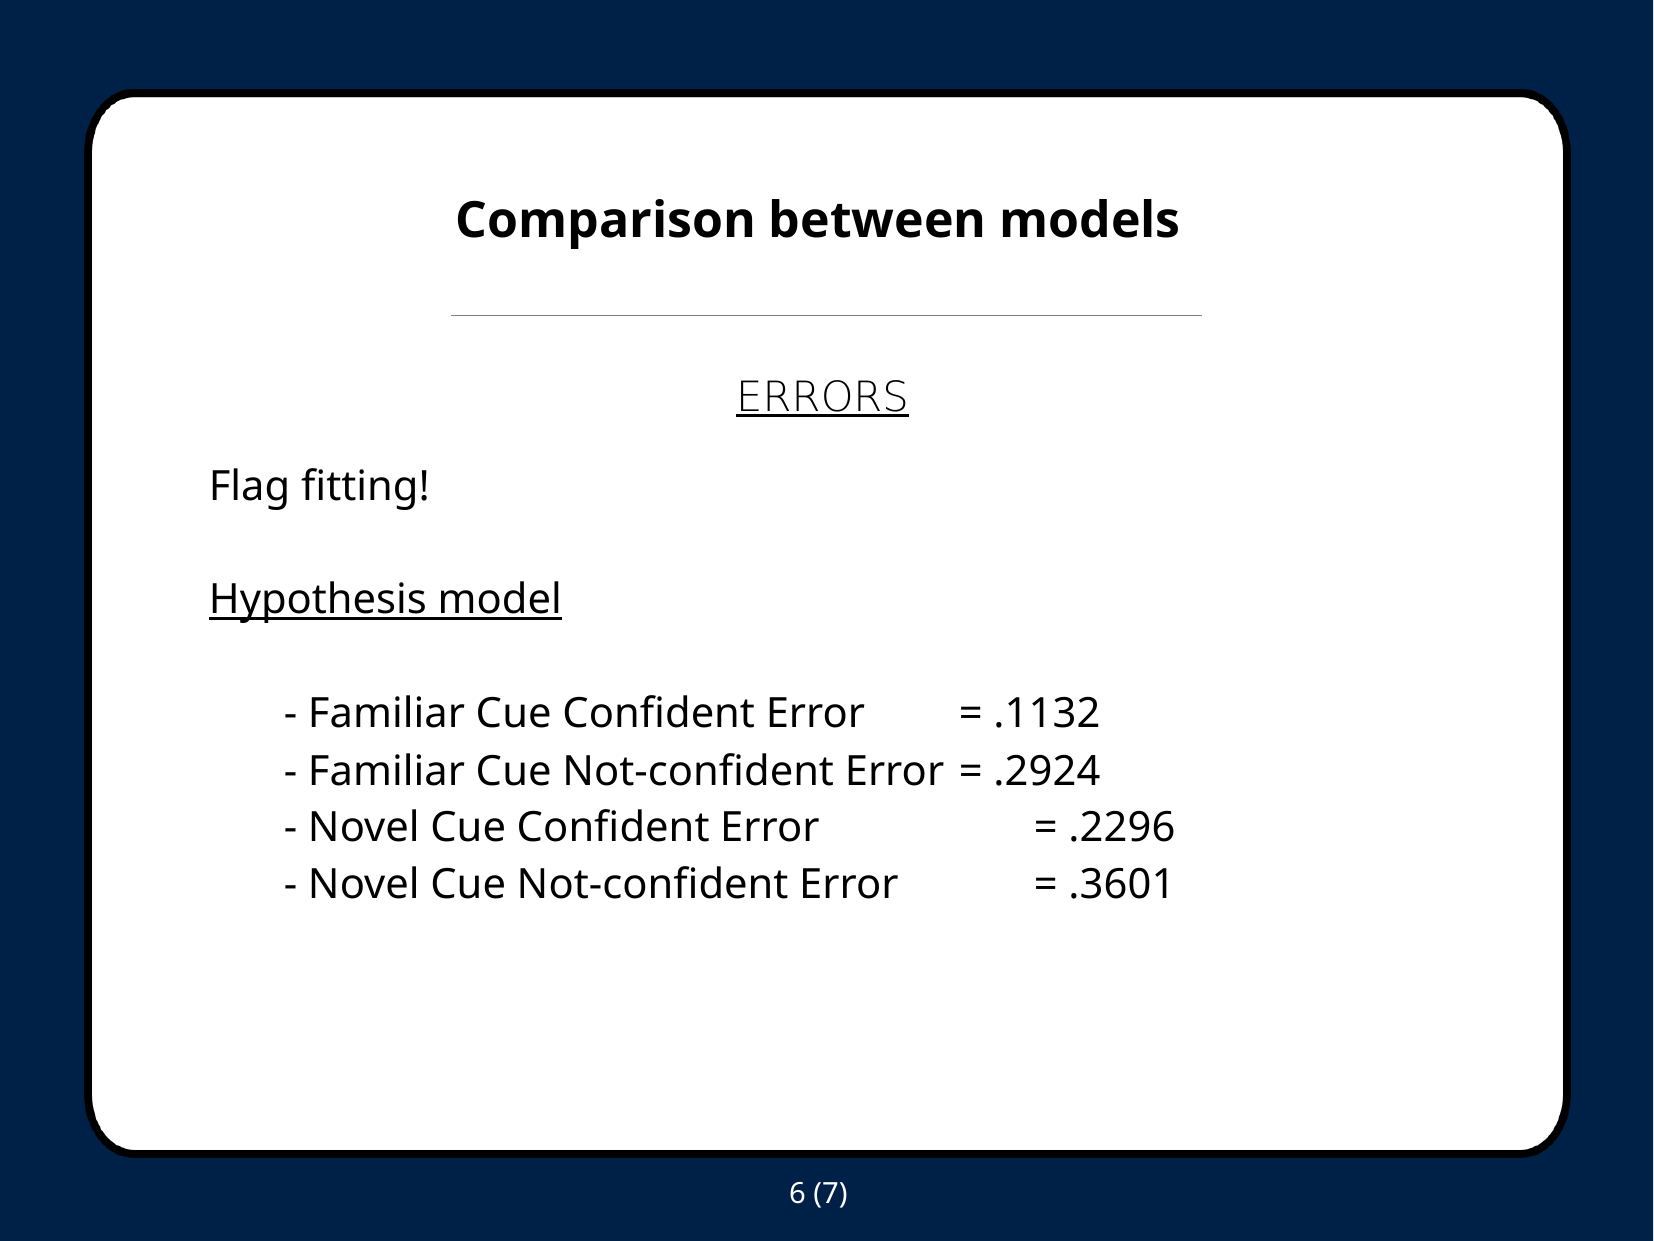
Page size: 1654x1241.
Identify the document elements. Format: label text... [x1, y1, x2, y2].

title ERRORS [207, 372, 1438, 422]
title Comparison between models [74, 188, 1562, 247]
title Flag fitting! Hypothesis model - Familiar Cue Confident Error = .1132 - Familiar Cue Not-confident Error = .2924 - Novel Cue Confident Error = .2296 - Novel Cue Not-confident Error = .3601 [208, 493, 1439, 930]
title 6 (7) [74, 1170, 1562, 1214]
picture [0, 0, 1654, 1241]
